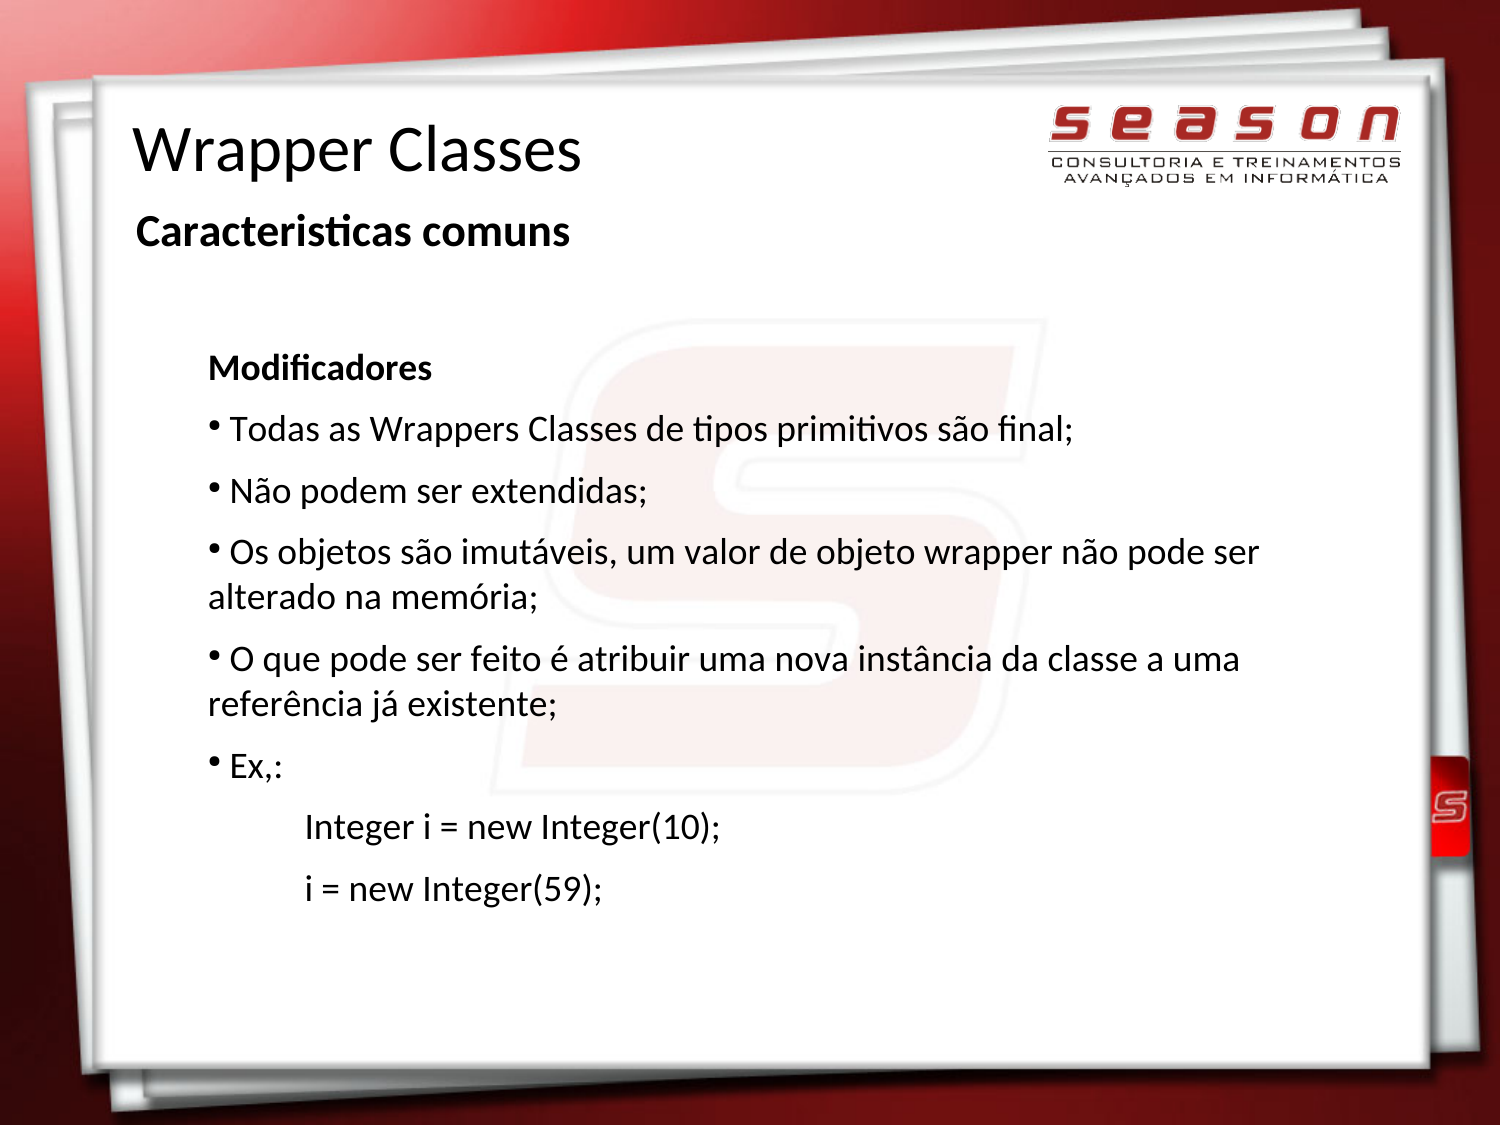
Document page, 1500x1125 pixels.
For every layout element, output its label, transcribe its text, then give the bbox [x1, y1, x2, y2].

picture [0, 0, 1500, 1125]
text_box Caracteristicas comuns [119, 200, 1240, 256]
title Wrapper Classes [118, 33, 1394, 257]
text_box Modificadores Todas as Wrappers Classes de tipos primitivos são final; Não podem ser extendidas; Os objetos são imutáveis, um valor de objeto wrapper não pode ser alterado na memória; O que pode ser feito é atribuir uma nova instância da classe a uma referência já existente; Ex,: Integer i = new Integer(10); i = new Integer(59); [207, 342, 1328, 909]
